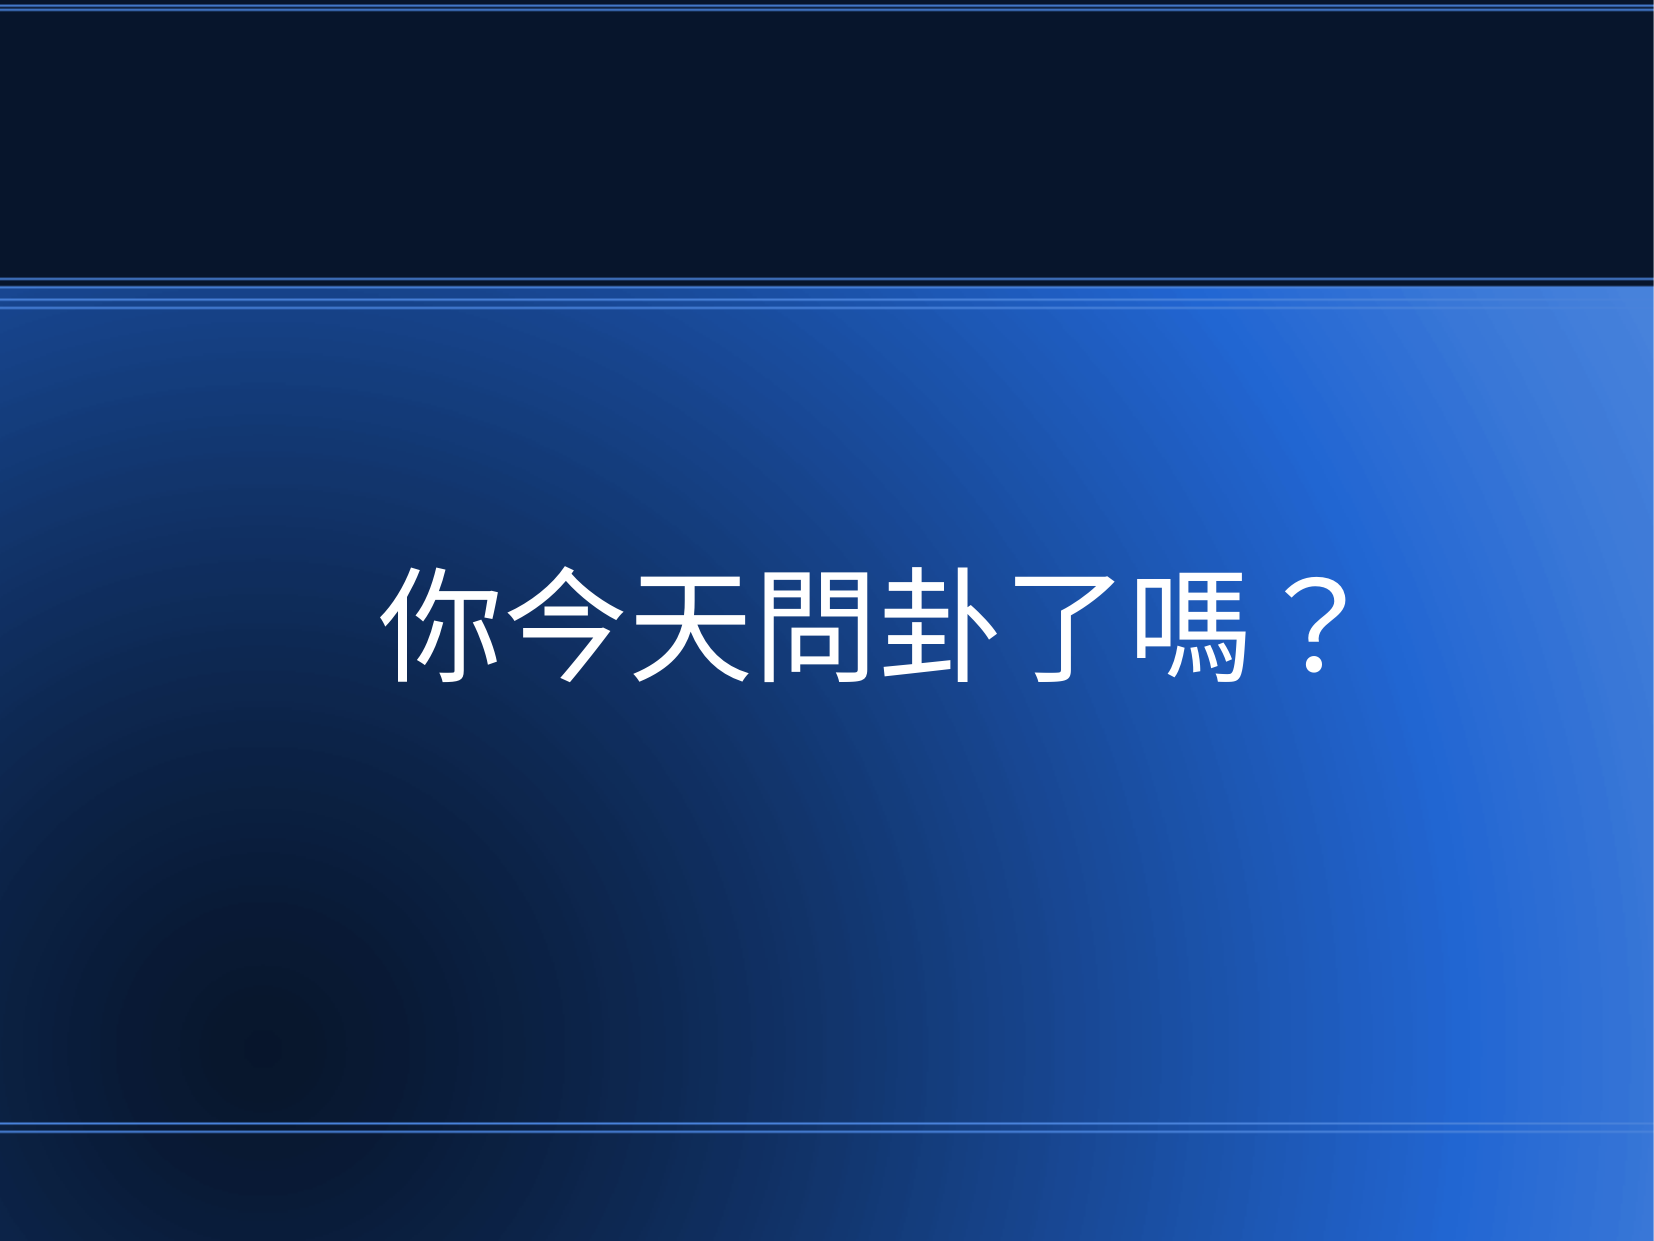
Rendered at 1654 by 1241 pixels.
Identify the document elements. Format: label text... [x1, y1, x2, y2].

text_box 你今天問卦了嗎？ [364, 520, 1394, 686]
picture [0, 0, 1654, 1241]
